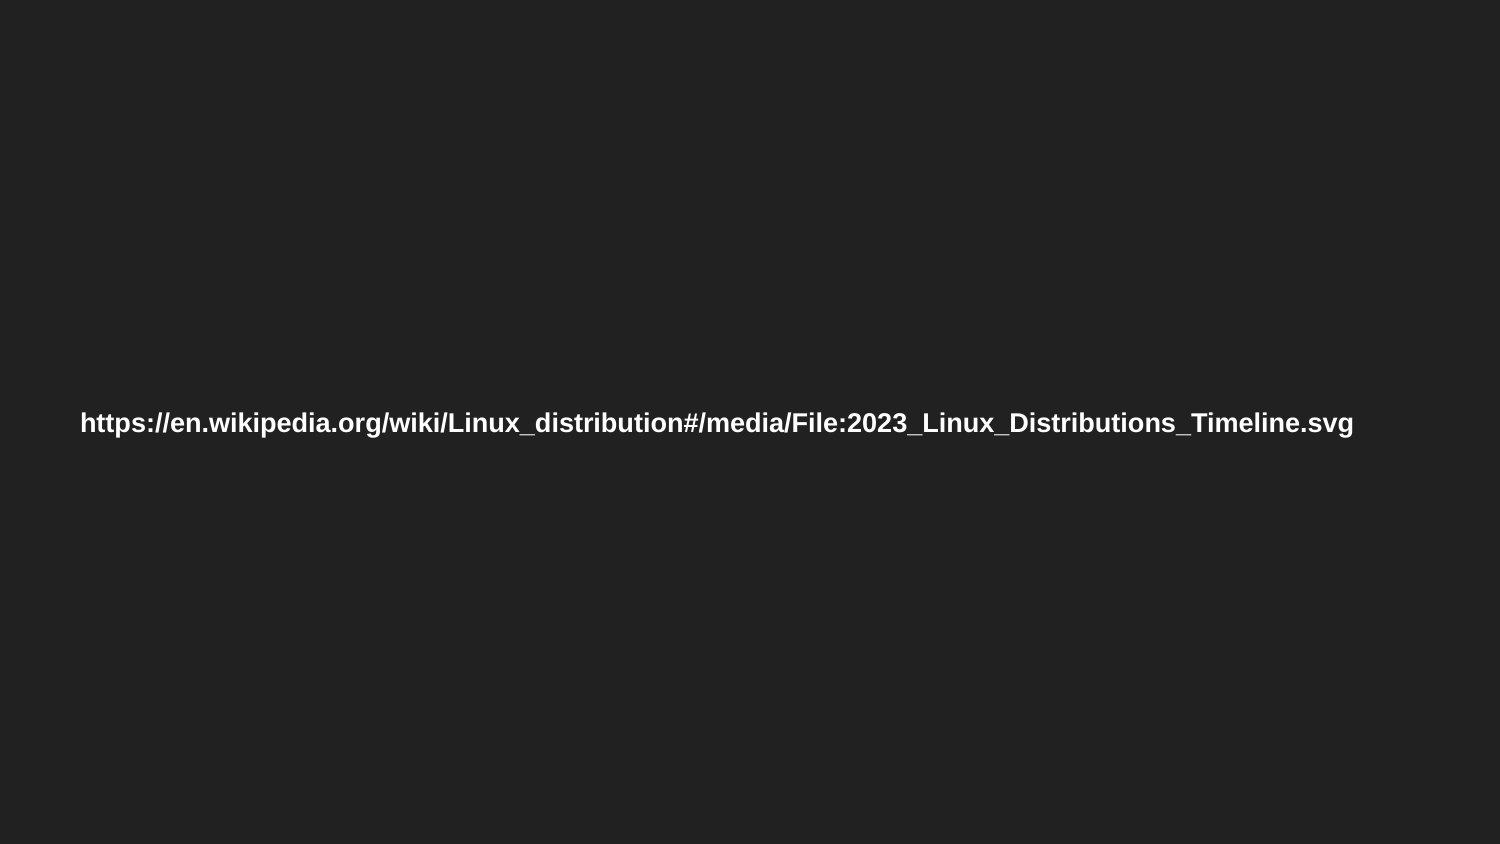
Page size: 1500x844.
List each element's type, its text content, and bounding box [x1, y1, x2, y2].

text_box https://en.wikipedia.org/wiki/Linux_distribution#/media/File:2023_Linux_Distributions_Timeline.svg [64, 390, 1435, 453]
